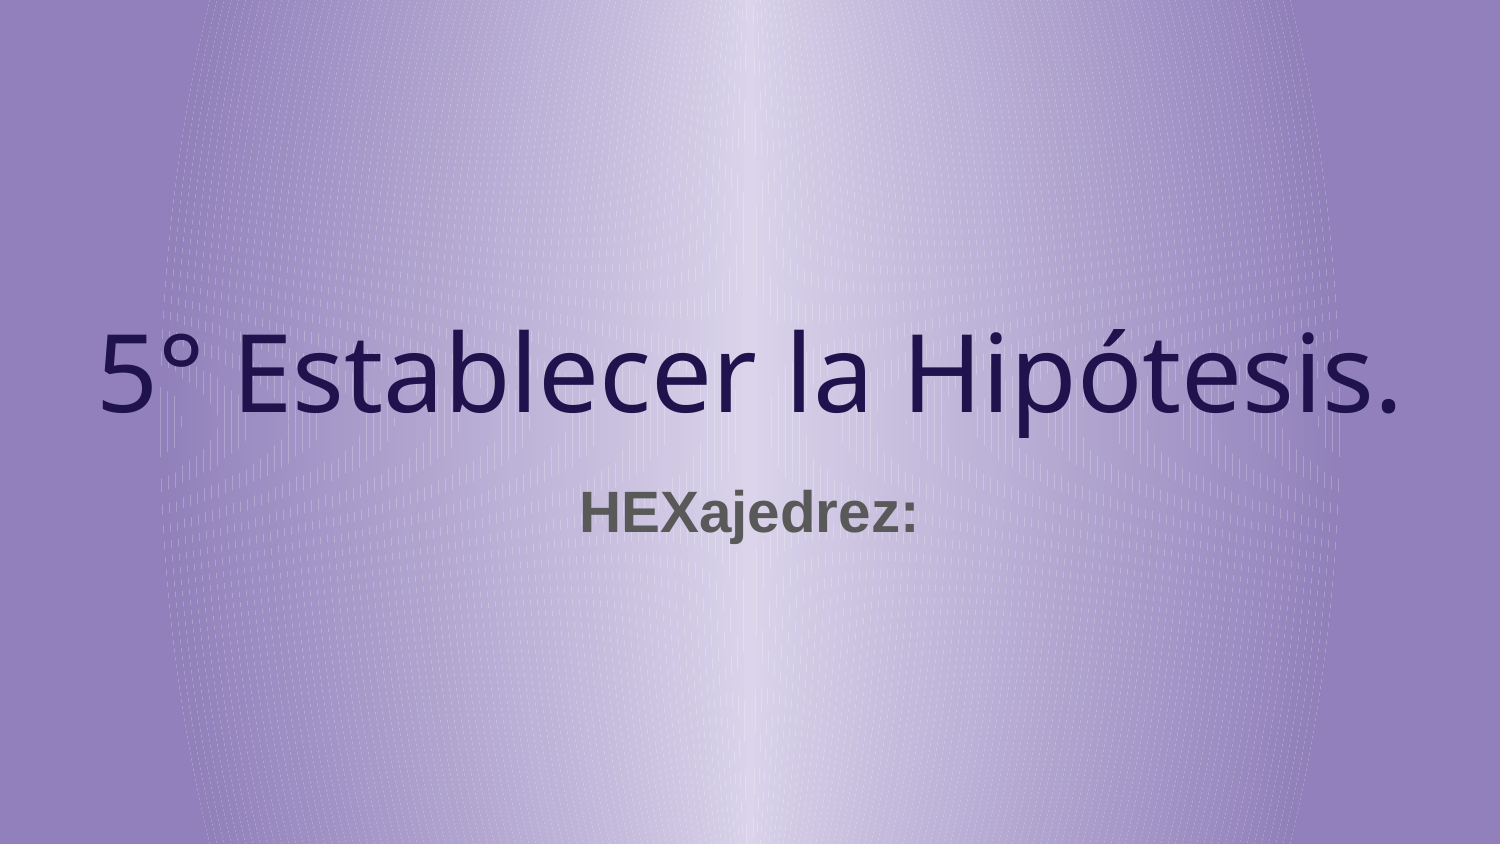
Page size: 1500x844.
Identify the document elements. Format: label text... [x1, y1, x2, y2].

subtitle HEXajedrez: [51, 464, 1449, 595]
title 5° Establecer la Hipótesis. [51, 122, 1449, 459]
